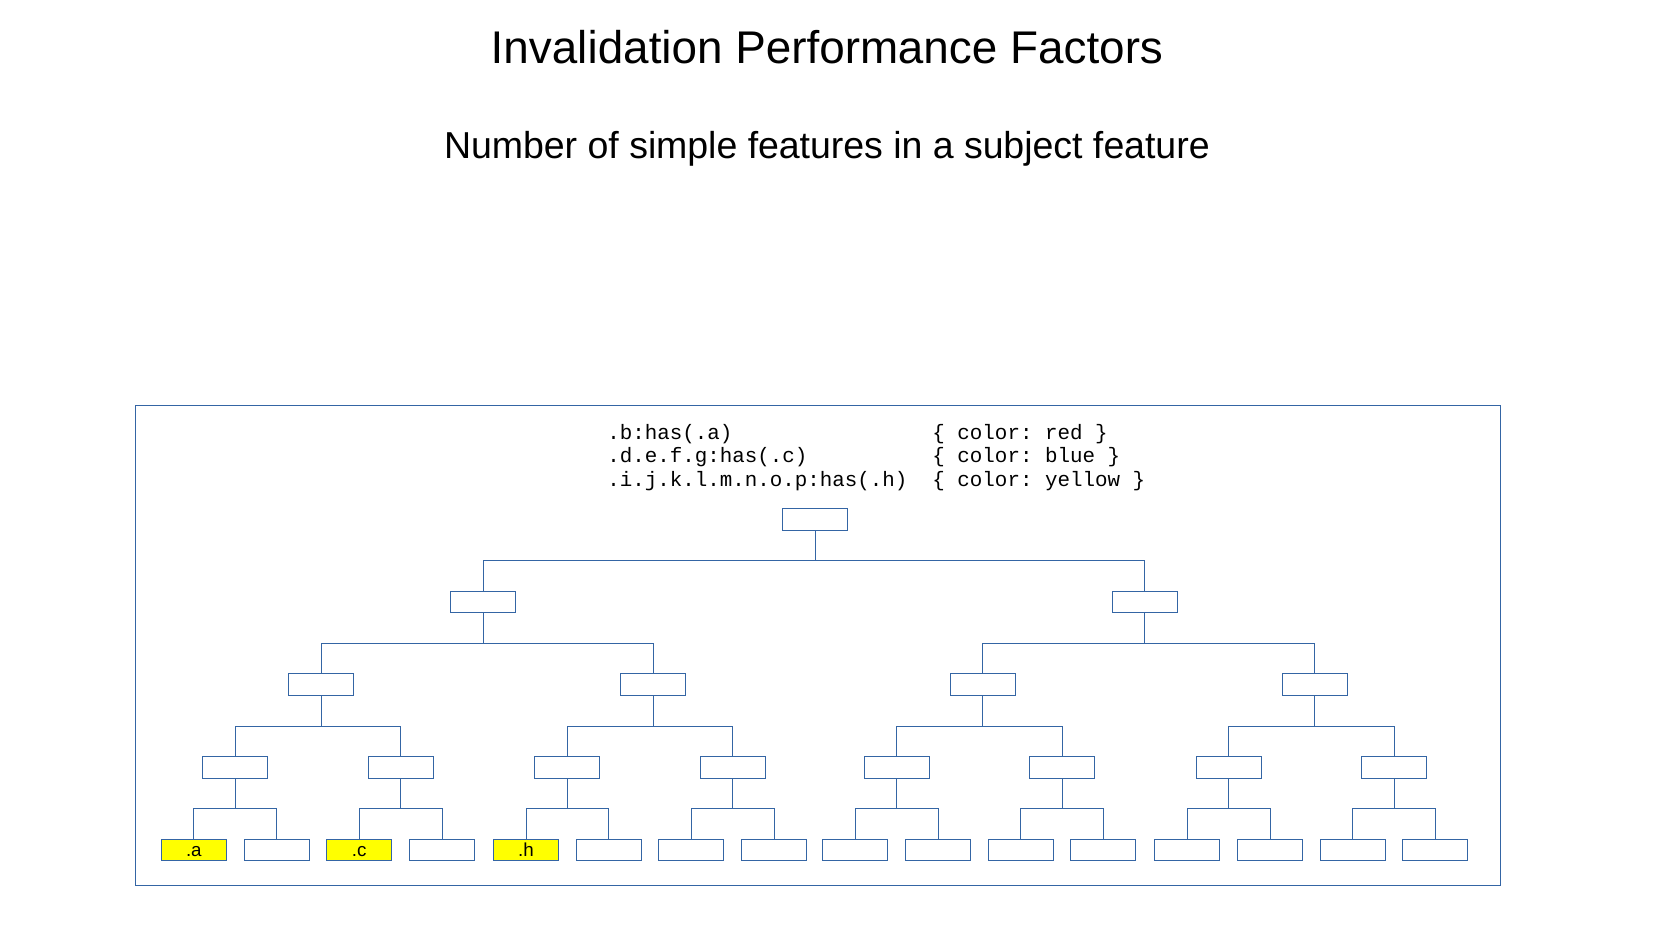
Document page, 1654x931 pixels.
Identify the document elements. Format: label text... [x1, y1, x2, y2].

text_box Invalidation Performance Factors Number of simple features in a subject feature [0, 15, 1654, 175]
text_box [135, 405, 1501, 886]
